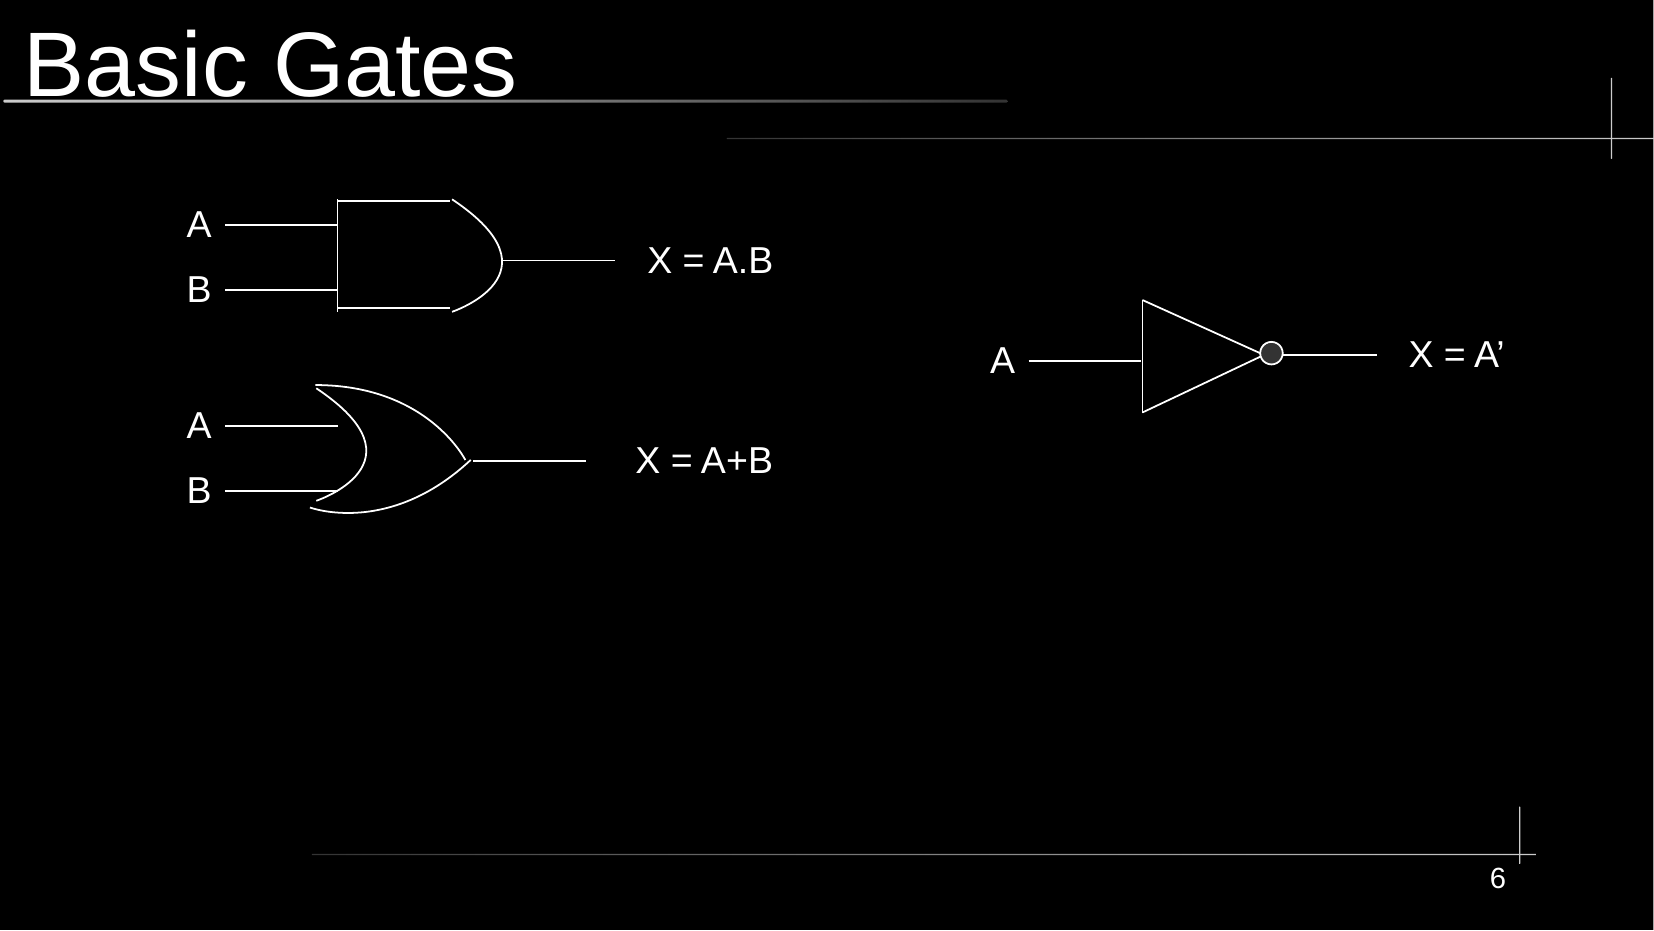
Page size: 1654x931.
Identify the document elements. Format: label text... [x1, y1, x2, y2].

text_box X = A.B [632, 231, 789, 289]
text_box X = A’ [1393, 326, 1520, 383]
text_box A [171, 397, 227, 454]
text_box A [975, 332, 1031, 389]
text_box B [171, 461, 227, 519]
text_box B [171, 261, 227, 319]
text_box [1260, 341, 1283, 365]
text_box X = A+B [620, 432, 788, 490]
title Basic Gates [23, 11, 1589, 119]
text_box A [171, 196, 227, 254]
